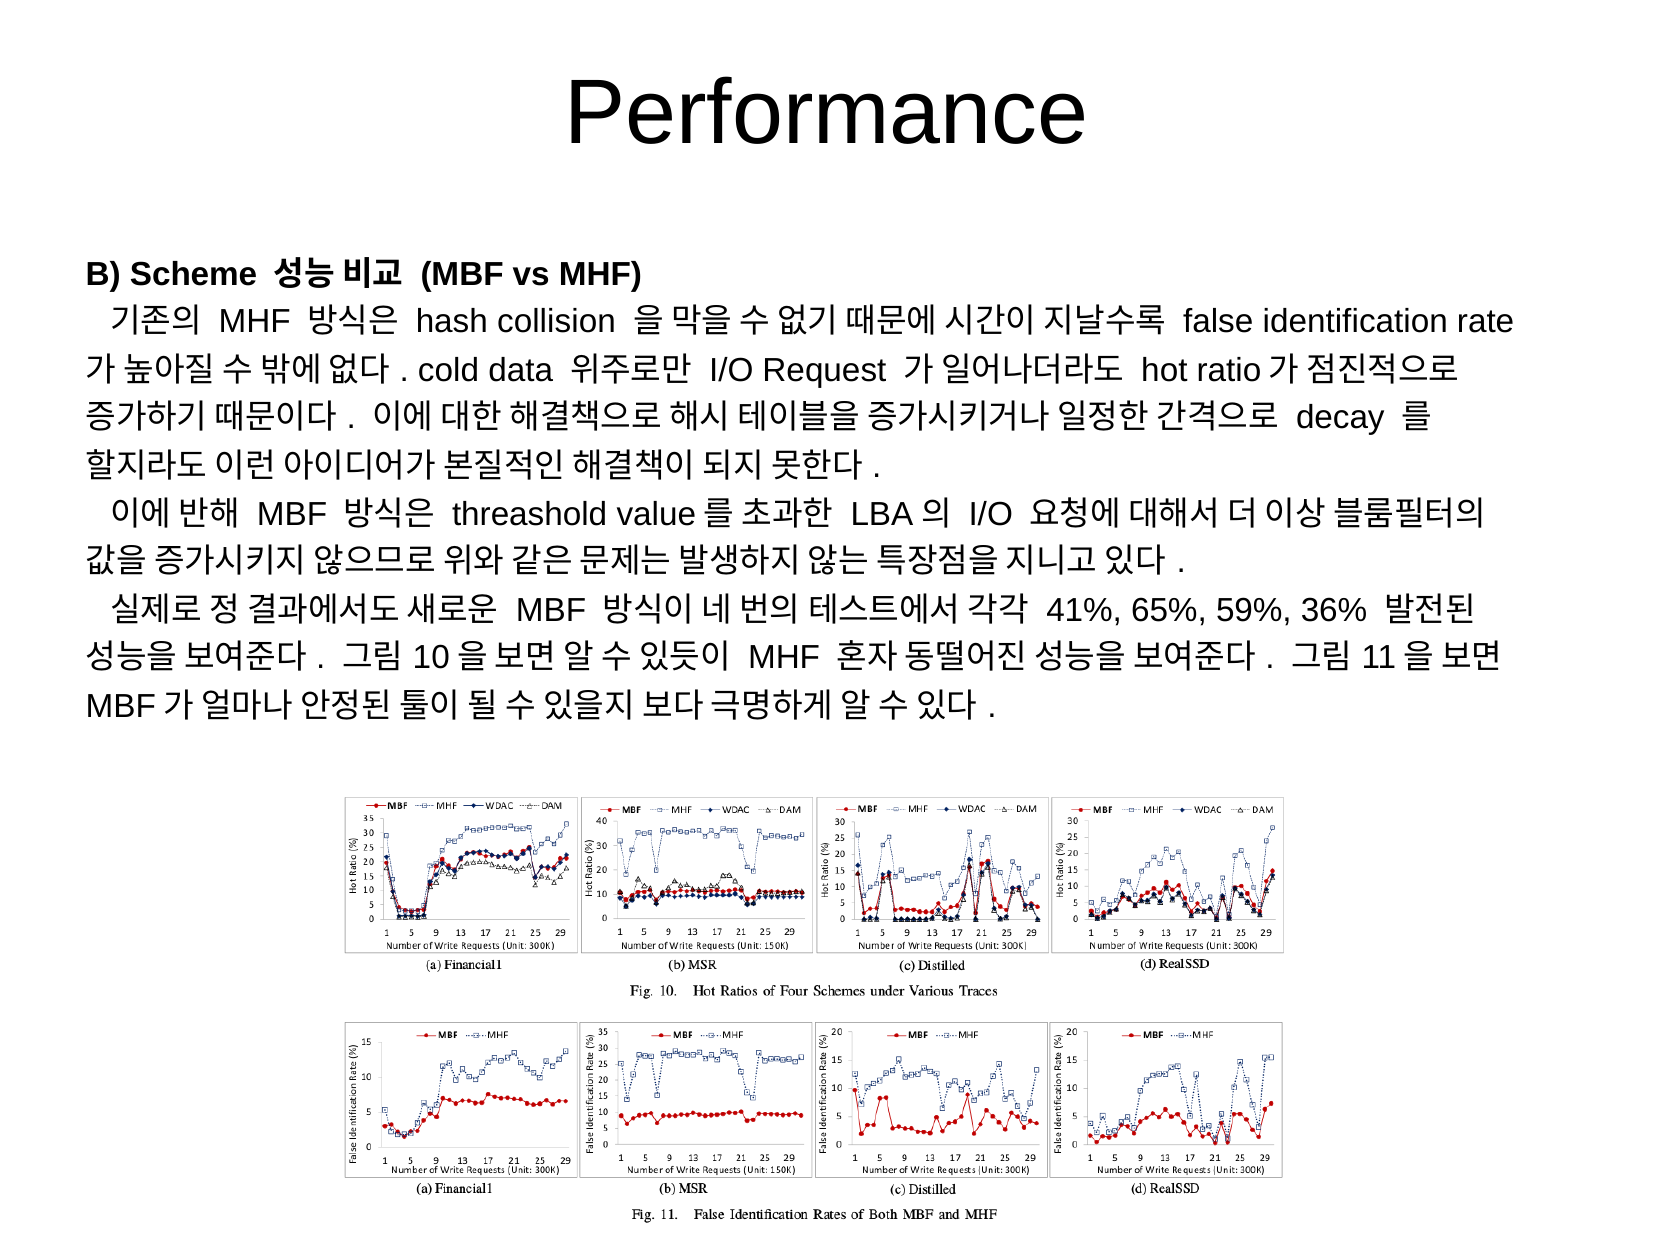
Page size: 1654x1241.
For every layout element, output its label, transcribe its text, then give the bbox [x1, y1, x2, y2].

picture [330, 786, 1301, 1241]
title Performance [82, 8, 1571, 216]
text_box B) Scheme 성능 비교 (MBF vs MHF) 기존의 MHF 방식은 hash collision 을 막을 수 없기 때문에 시간이 지날수록 false identification rate가 높아질 수 밖에 없다. cold data 위주로만 I/O Request 가 일어나더라도 hot ratio가 점진적으로 증가하기 때문이다. 이에 대한 해결책으로 해시 테이블을 증가시키거나 일정한 간격으로 decay 를 할지라도 이런 아이디어가 본질적인 해결책이 되지 못한다. 이에 반해 MBF 방식은 threashold value를 초과한 LBA의 I/O 요청에 대해서 더 이상 블룸필터의 값을 증가시키지 않으므로 위와 같은 문제는 발생하지 않는 특장점을 지니고 있다. 실제로 정 결과에서도 새로운 MBF 방식이 네 번의 테스트에서 각각 41%, 65%, 59%, 36% 발전된 성능을 보여준다. 그림10을 보면 알 수 있듯이 MHF 혼자 동떨어진 성능을 보여준다. 그림11을 보면 MBF가 얼마나 안정된 툴이 될 수 있을지 보다 극명하게 알 수 있다. [70, 239, 1564, 749]
